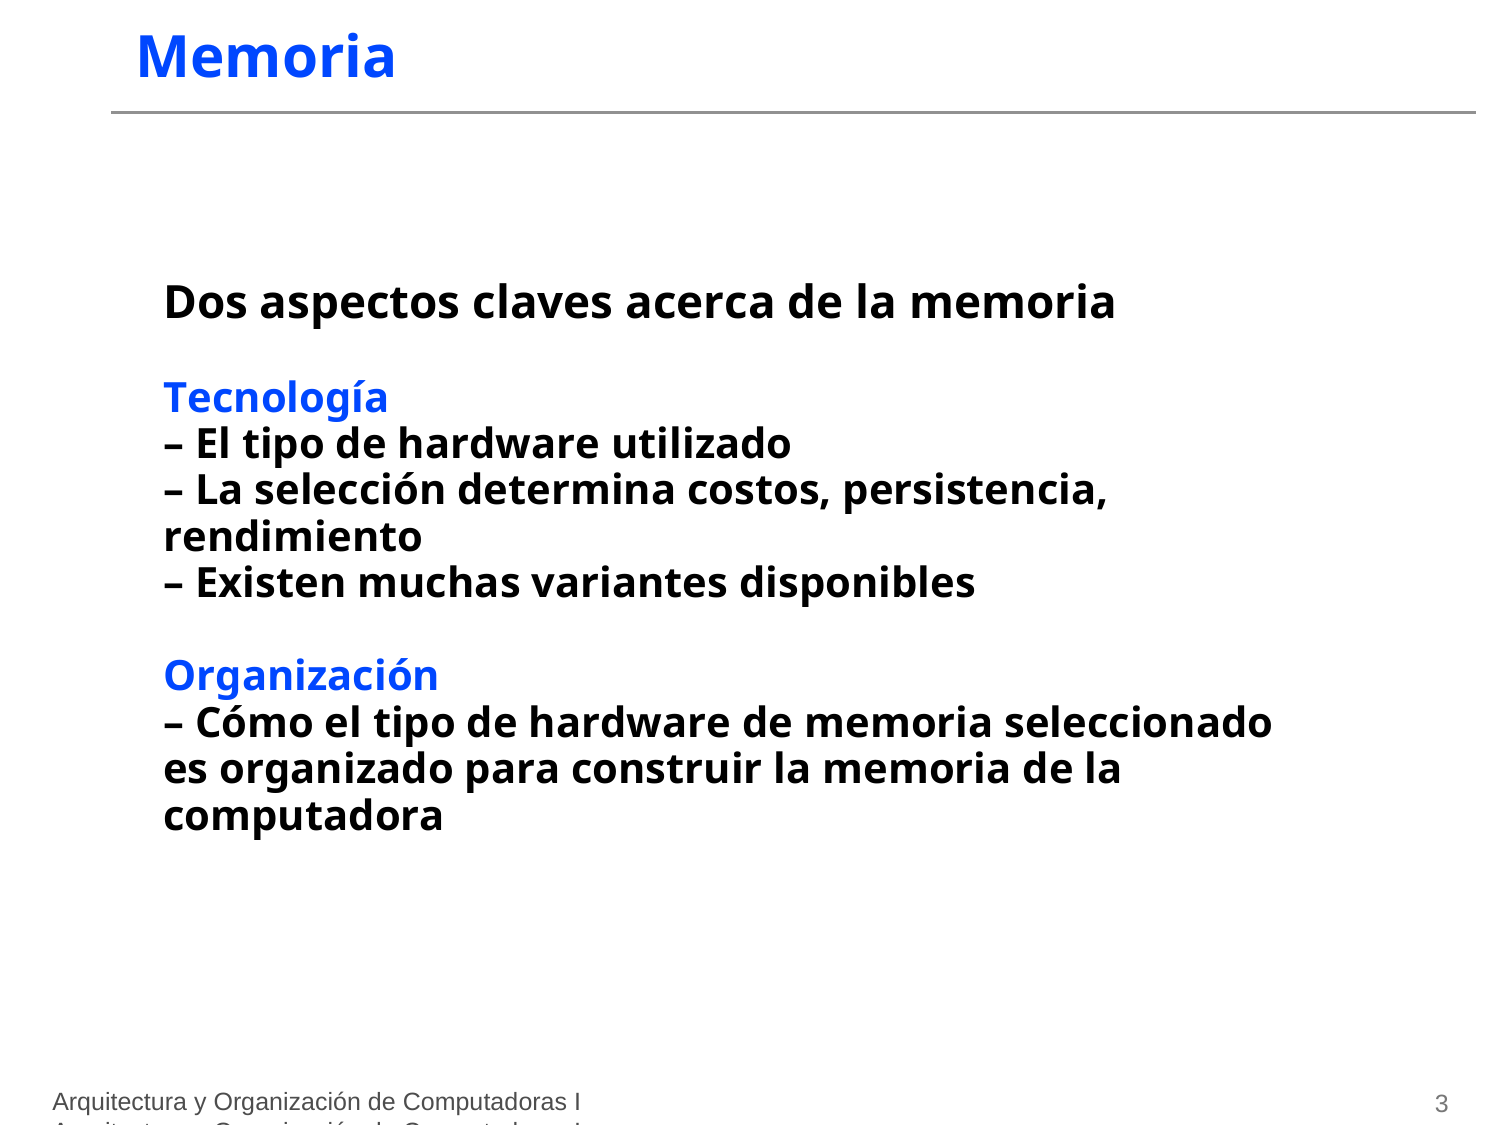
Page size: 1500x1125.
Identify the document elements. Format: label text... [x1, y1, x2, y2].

title Memoria [125, 24, 1271, 104]
text_box Dos aspectos claves acerca de la memoria Tecnología – El tipo de hardware utilizado – La selección determina costos, persistencia, rendimiento – Existen muchas variantes disponibles Organización – Cómo el tipo de hardware de memoria seleccionado es organizado para construir la memoria de la computadora [150, 267, 1308, 901]
